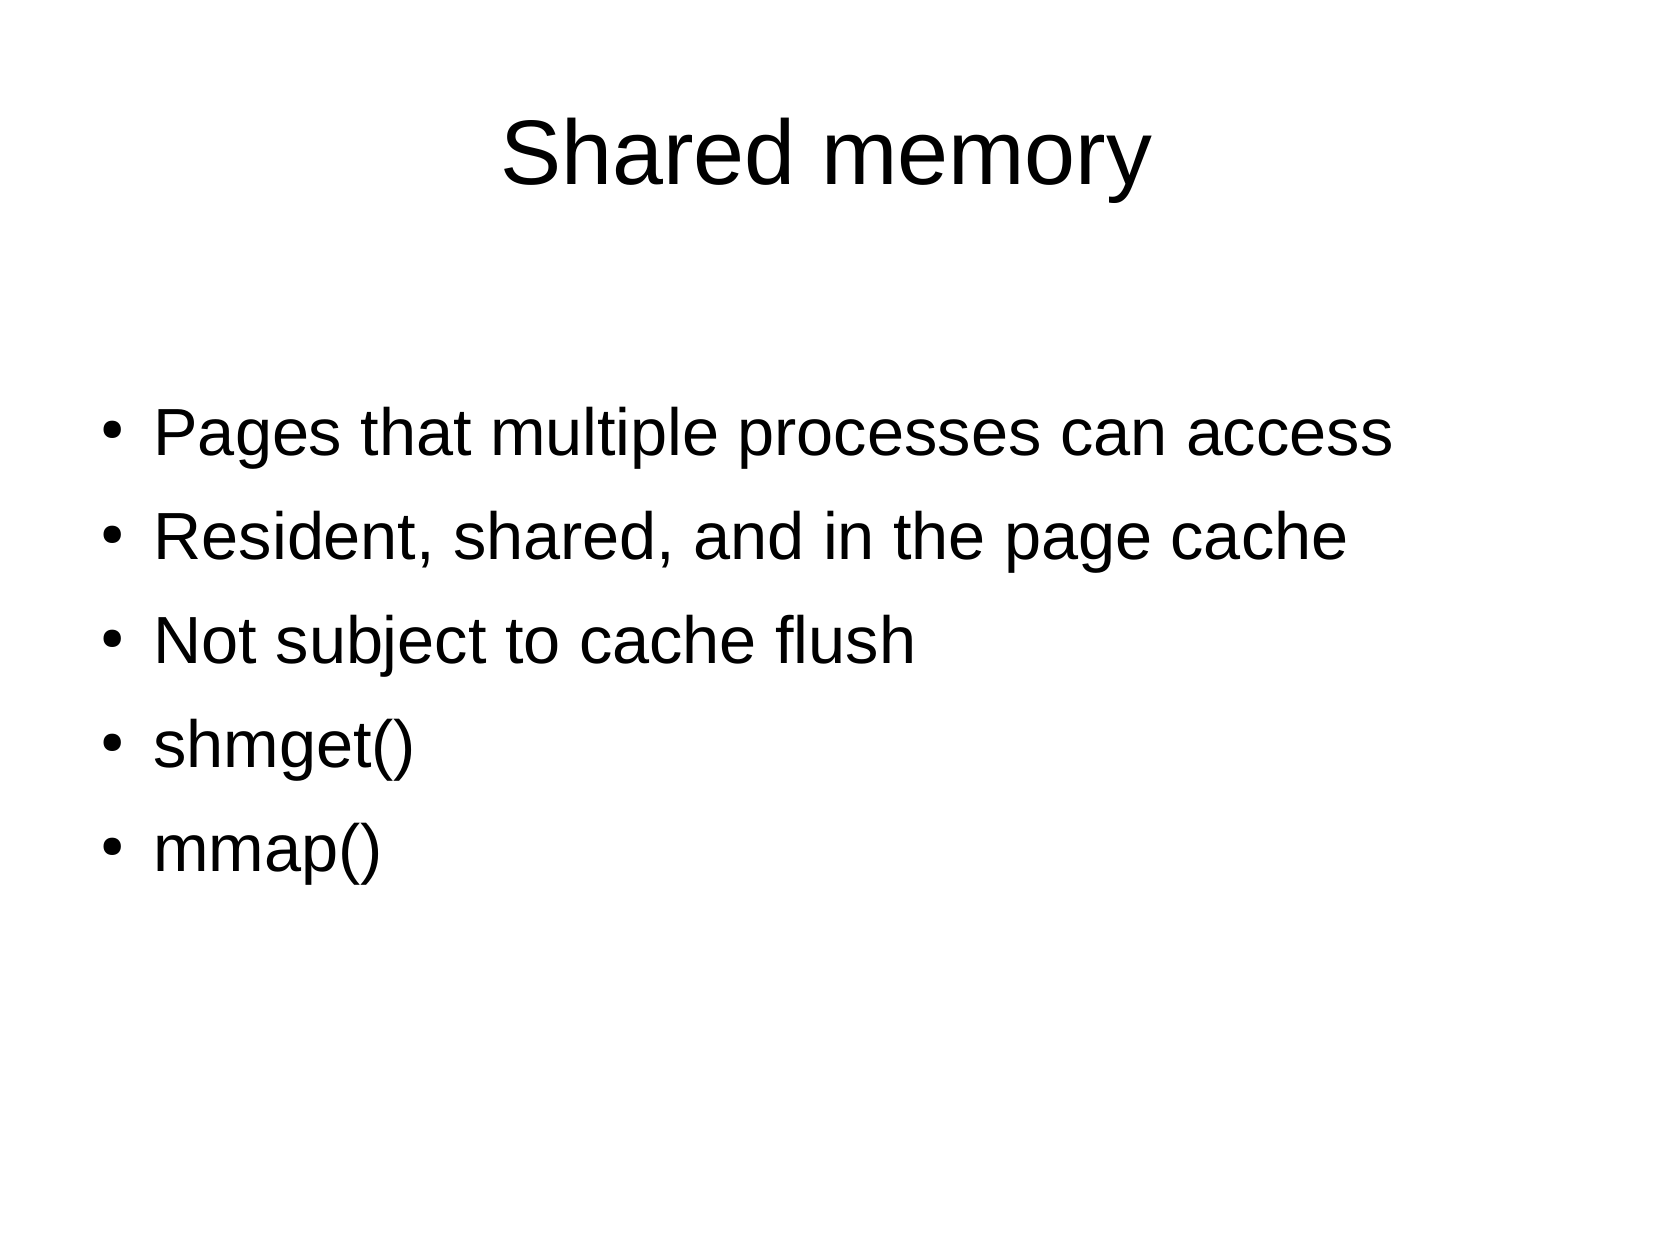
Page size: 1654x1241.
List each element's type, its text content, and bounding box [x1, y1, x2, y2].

title Shared memory [82, 49, 1571, 257]
list Pages that multiple processes can access Resident, shared, and in the page cache Not subject to cache flush shmget() mmap() [82, 290, 1571, 887]
